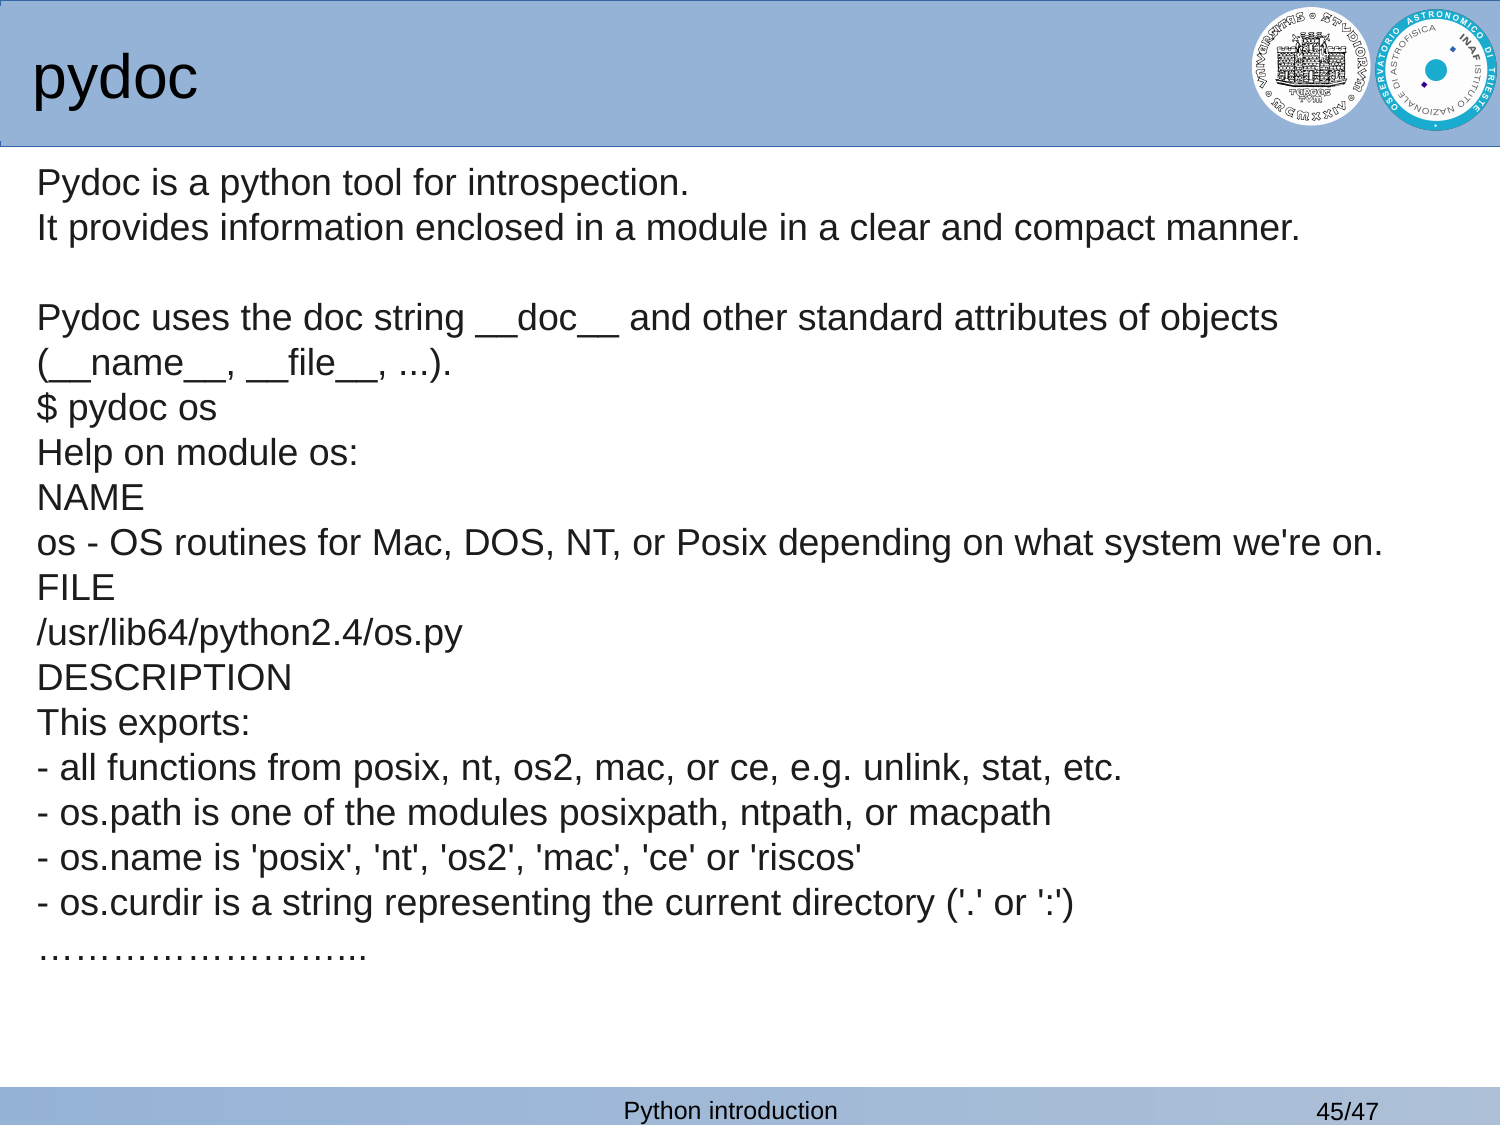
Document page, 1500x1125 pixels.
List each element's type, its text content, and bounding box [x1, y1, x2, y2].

picture [1252, 0, 1500, 156]
list Pydoc is a python tool for introspection. It provides information enclosed in a module in a clear and compact manner. Pydoc uses the doc string __doc__ and other standard attributes of objects (__name__, __file__, ...). $ pydoc os Help on module os: NAME os - OS routines for Mac, DOS, NT, or Posix depending on what system we're on. FILE /usr/lib64/python2.4/os.py DESCRIPTION This exports: - all functions from posix, nt, os2, mac, or ce, e.g. unlink, stat, etc. - os.path is one of the modules posixpath, ntpath, or macpath - os.name is 'posix', 'nt', 'os2', 'mac', 'ce' or 'riscos' - os.curdir is a string representing the current directory ('.' or ':') ……………………... [21, 150, 1455, 1087]
text_box pydoc [0, 5, 1243, 141]
